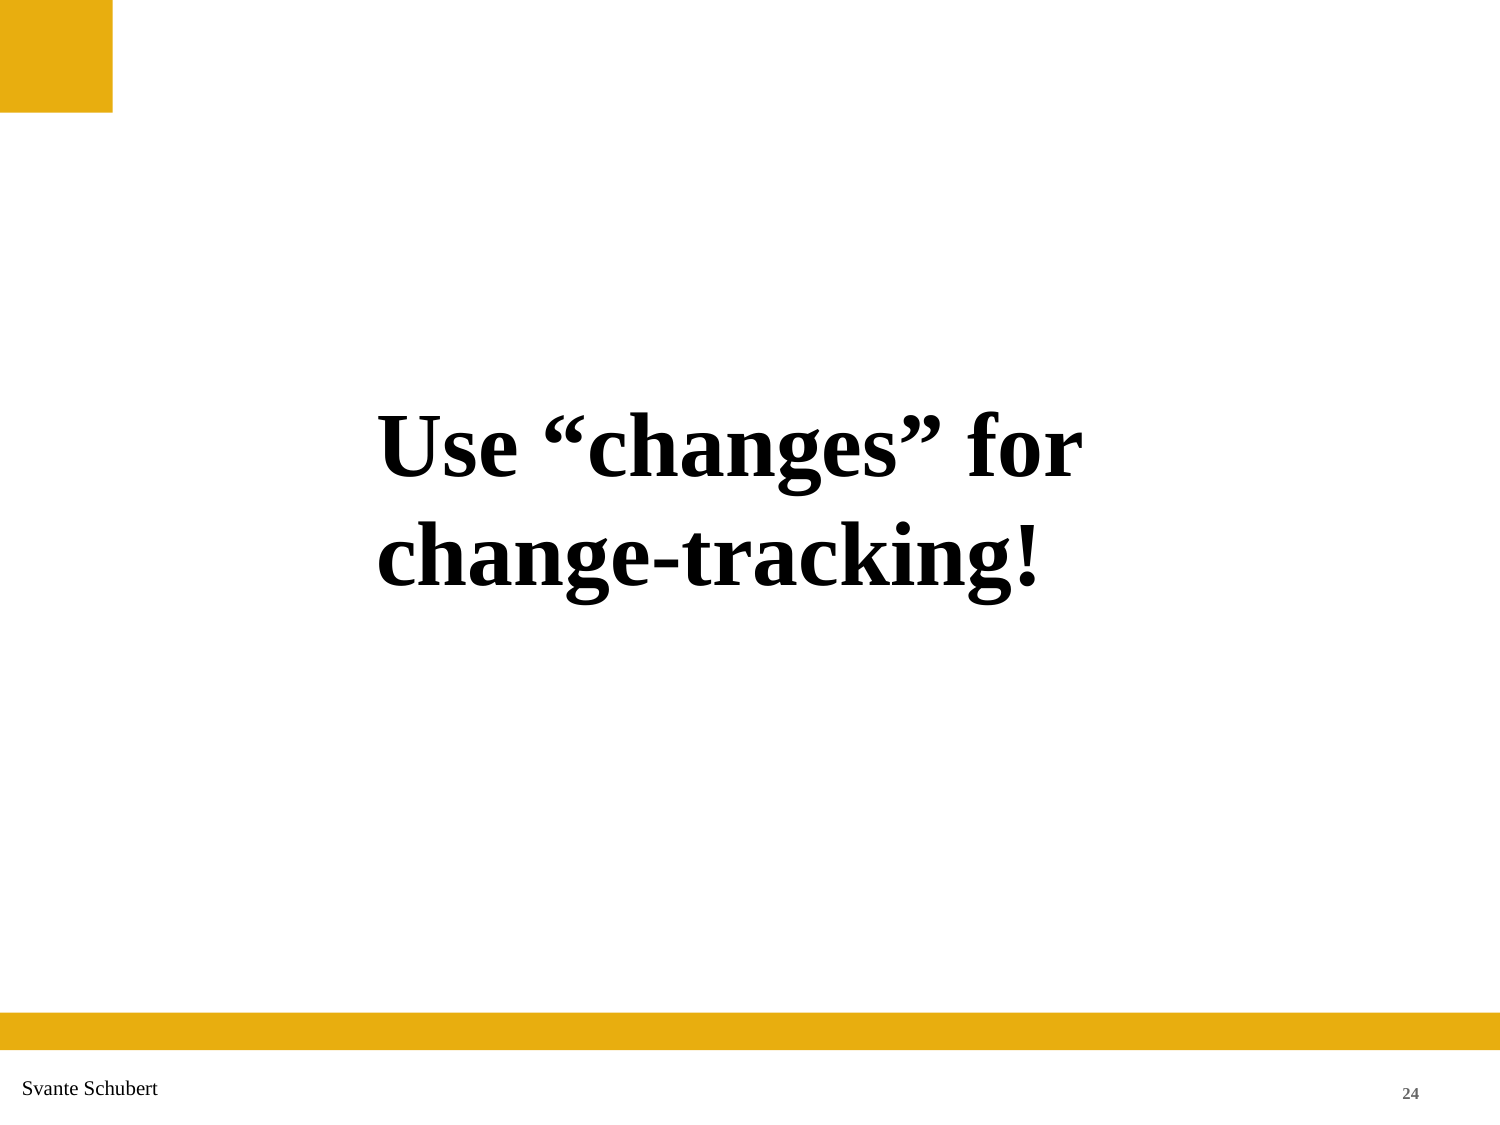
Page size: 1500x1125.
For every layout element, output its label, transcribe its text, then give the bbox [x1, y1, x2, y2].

title Use “changes” for change-tracking! [376, 386, 1174, 707]
